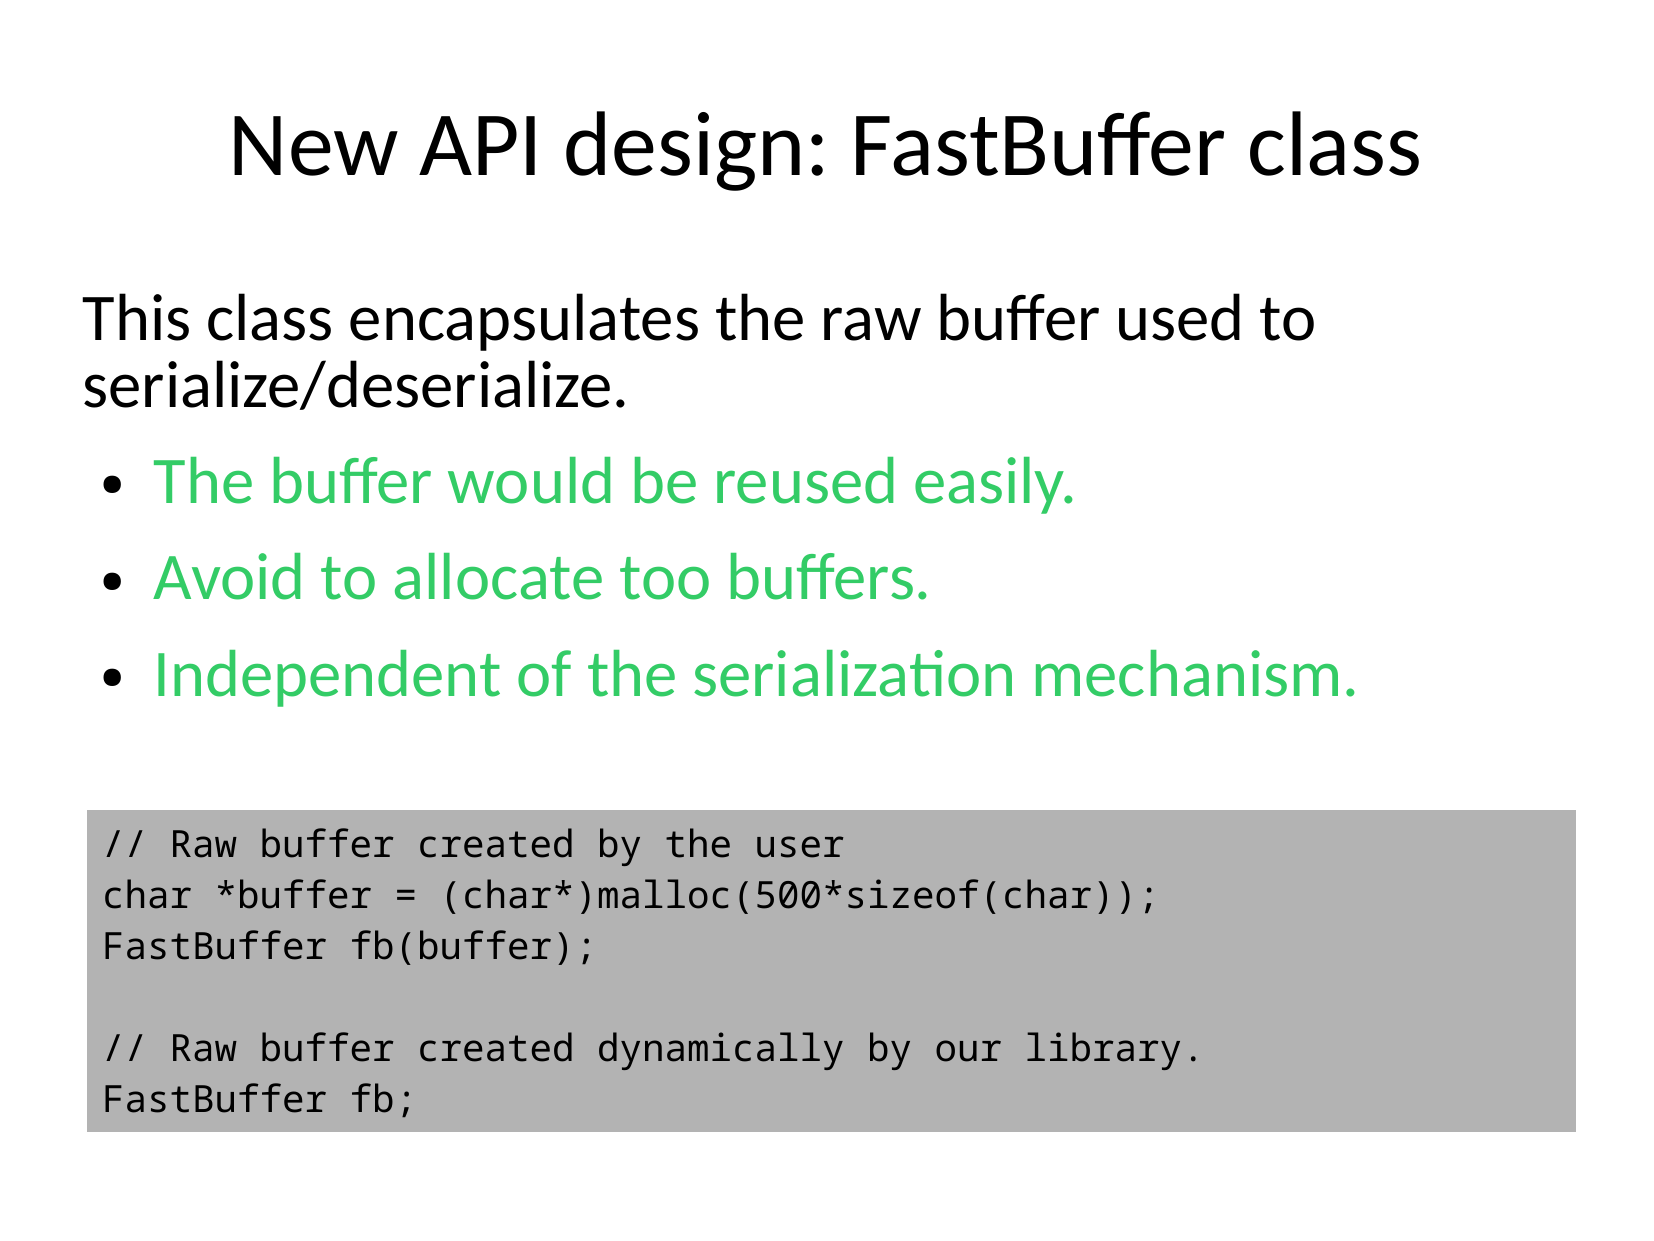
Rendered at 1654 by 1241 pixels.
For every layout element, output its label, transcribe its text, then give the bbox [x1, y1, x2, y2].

table_header // Raw buffer created by the user char *buffer = (char*)malloc(500*sizeof(char)); FastBuffer fb(buffer); // Raw buffer created dynamically by our library. FastBuffer fb; [87, 810, 1576, 1132]
list This class encapsulates the raw buffer used to serialize/deserialize. The buffer would be reused easily. Avoid to allocate too buffers. Independent of the serialization mechanism. [82, 290, 1571, 745]
title New API design: FastBuffer class [82, 49, 1571, 257]
